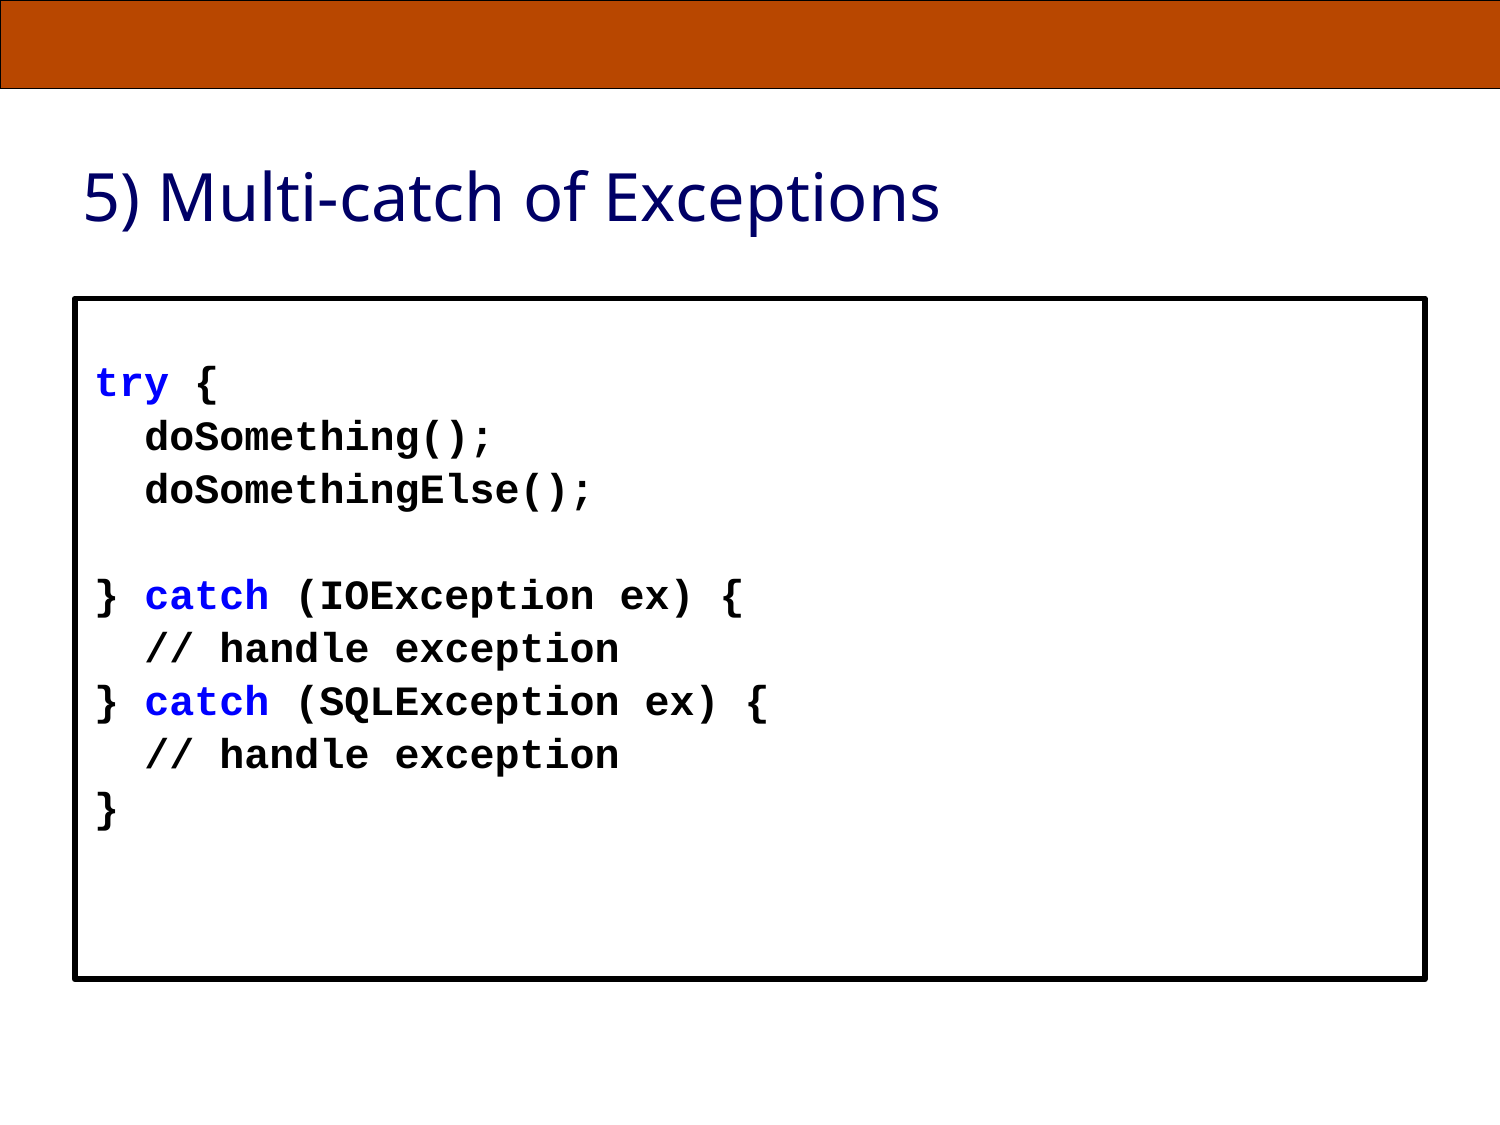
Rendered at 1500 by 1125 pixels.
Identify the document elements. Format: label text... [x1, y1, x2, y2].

title 5) Multi-catch of Exceptions [74, 105, 1423, 249]
list try { doSomething(); doSomethingElse(); } catch (IOException ex) { // handle exception } catch (SQLException ex) { // handle exception } [75, 298, 1425, 980]
